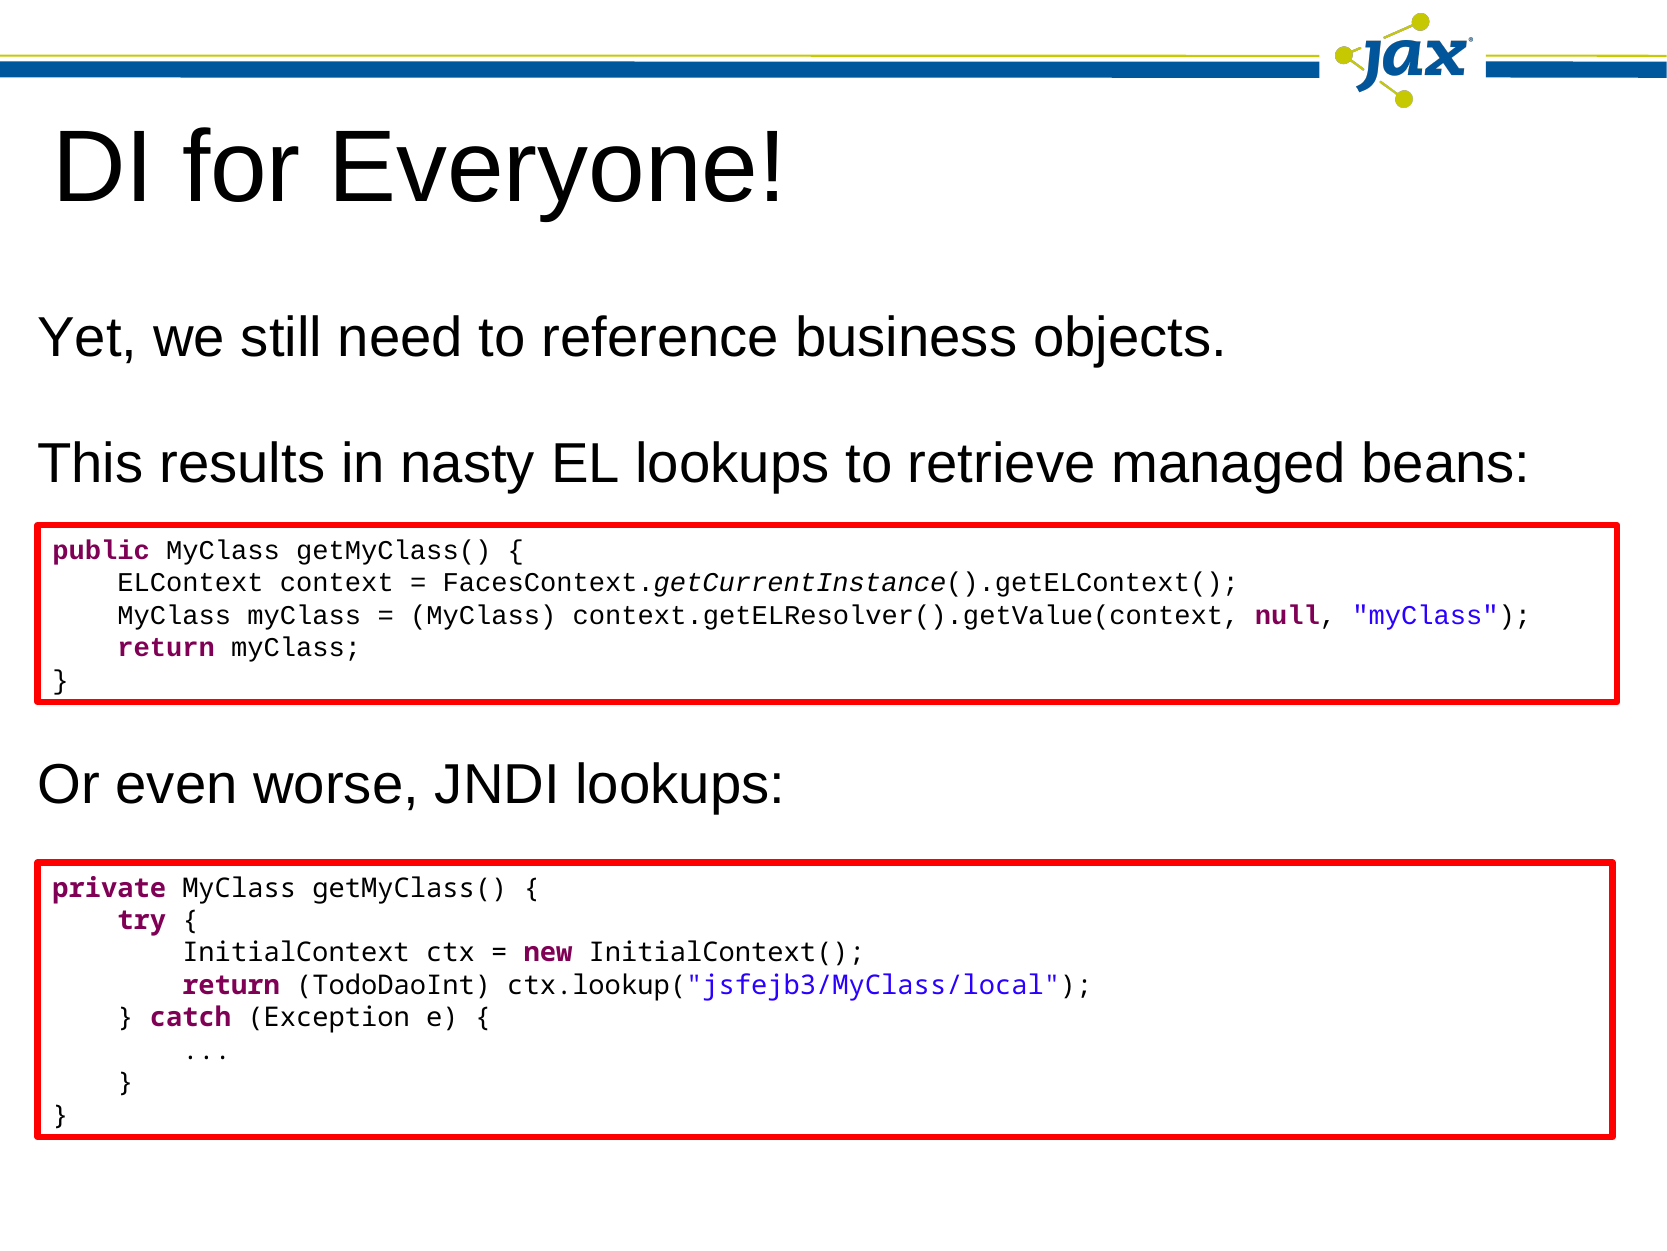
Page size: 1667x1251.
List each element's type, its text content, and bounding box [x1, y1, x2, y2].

picture [1335, 13, 1473, 91]
text_box private MyClass getMyClass() { try { InitialContext ctx = new InitialContext(); return (TodoDaoInt) ctx.lookup("jsfejb3/MyClass/local"); } catch (Exception e) { ... } } [37, 862, 1613, 1138]
list Yet, we still need to reference business objects. This results in nasty EL lookups to retrieve managed beans: Or even worse, JNDI lookups: [37, 300, 1613, 522]
title DI for Everyone! [37, 91, 1651, 230]
list Yet, we still need to reference business objects. This results in nasty EL lookups to retrieve managed beans: Or even worse, JNDI lookups: [37, 705, 1613, 859]
text_box public MyClass getMyClass() { ELContext context = FacesContext.getCurrentInstance().getELContext(); MyClass myClass = (MyClass) context.getELResolver().getValue(context, null, "myClass"); return myClass; } [37, 525, 1618, 703]
